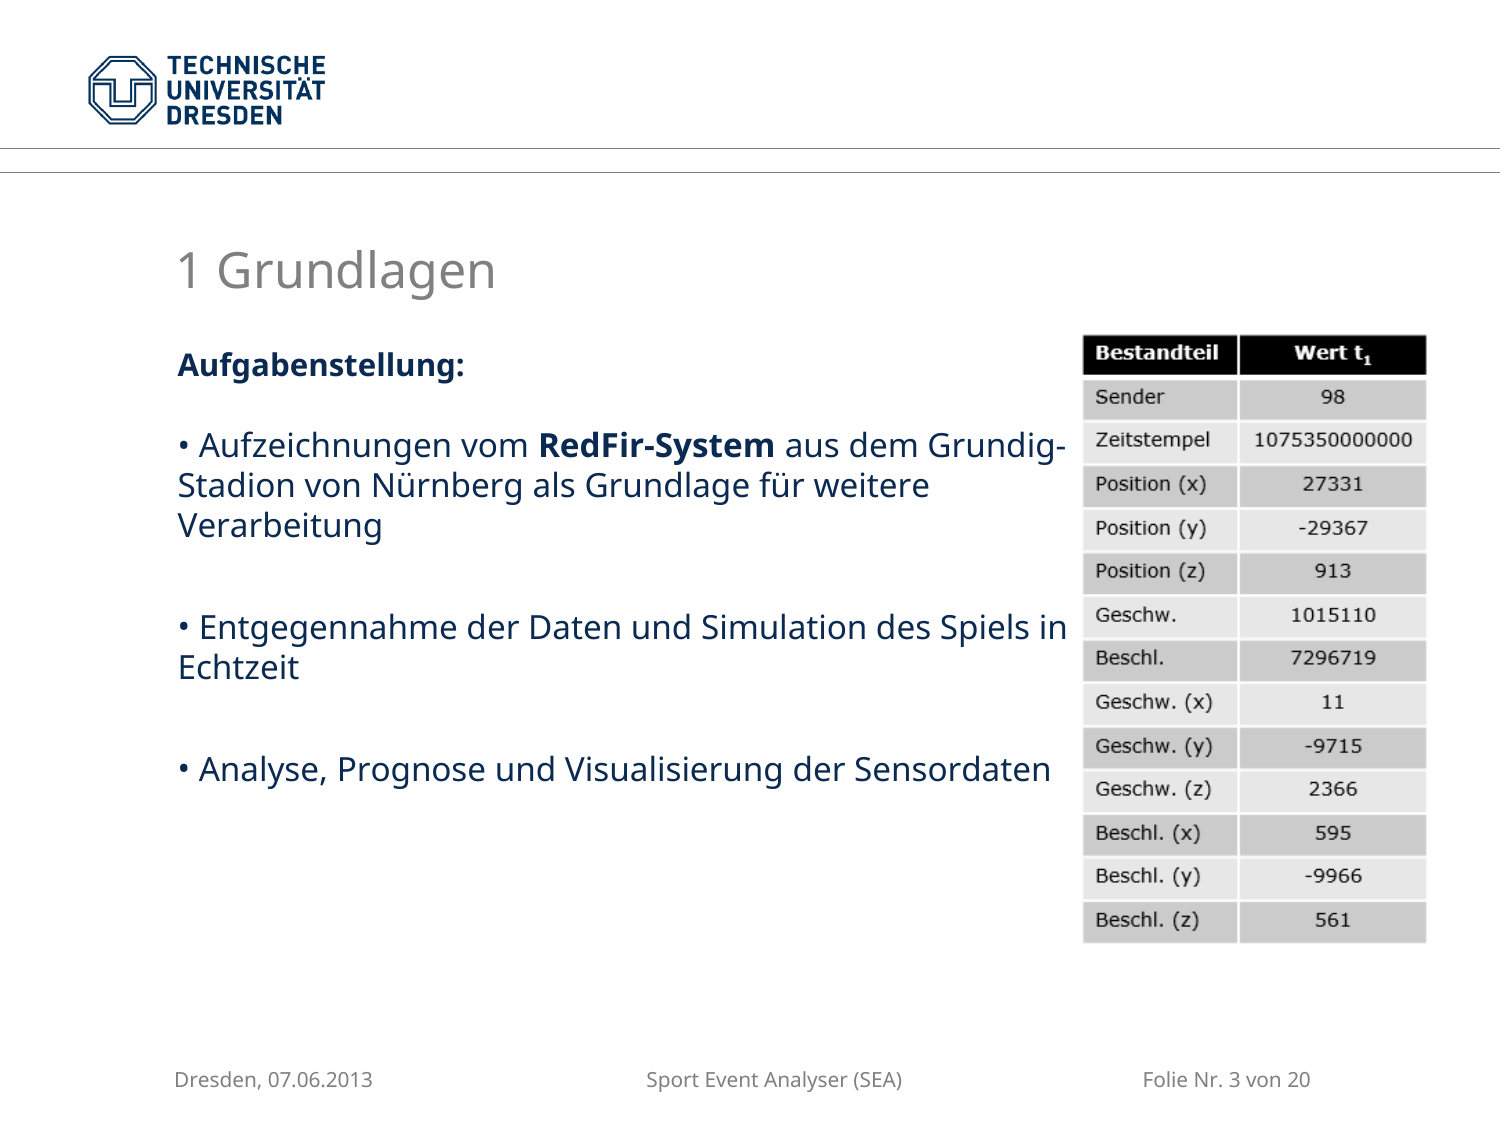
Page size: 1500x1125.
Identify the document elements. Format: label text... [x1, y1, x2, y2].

title 1 Grundlagen [160, 231, 1392, 307]
picture [1073, 328, 1435, 949]
picture [88, 54, 325, 125]
list Aufgabenstellung: Aufzeichnungen vom RedFir-System aus dem Grundig-Stadion von Nürnberg als Grundlage für weitere Verarbeitung Entgegennahme der Daten und Simulation des Spiels in Echtzeit Analyse, Prognose und Visualisierung der Sensordaten [162, 338, 1073, 941]
text_box Dresden, 07.06.2013 [159, 1048, 510, 1109]
